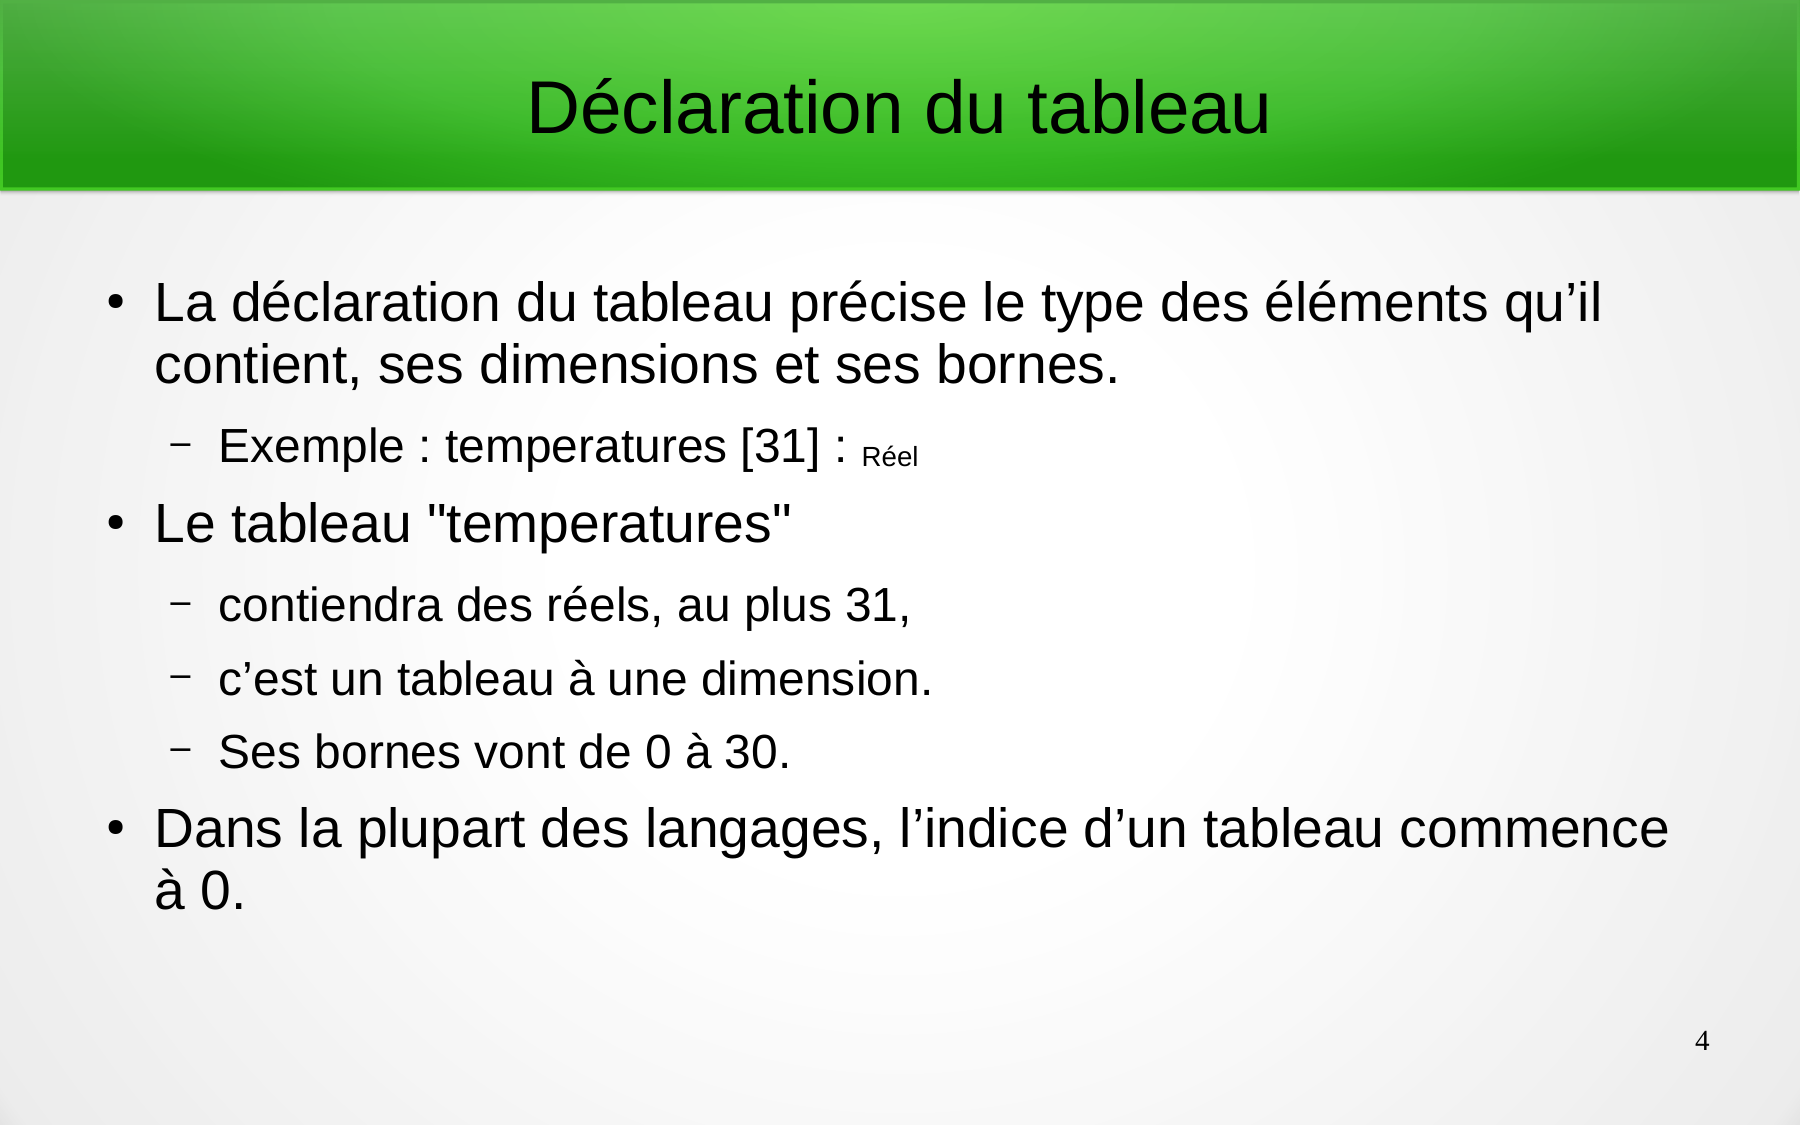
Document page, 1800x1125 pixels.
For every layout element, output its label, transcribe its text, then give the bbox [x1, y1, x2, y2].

list La déclaration du tableau précise le type des éléments qu’il contient, ses dimensions et ses bornes. Exemple : temperatures [31] : Réel Le tableau "temperatures" contiendra des réels, au plus 31, c’est un tableau à une dimension. Ses bornes vont de 0 à 30. Dans la plupart des langages, l’indice d’un tableau commence à 0. [90, 271, 1711, 924]
title Déclaration du tableau [90, 42, 1711, 172]
